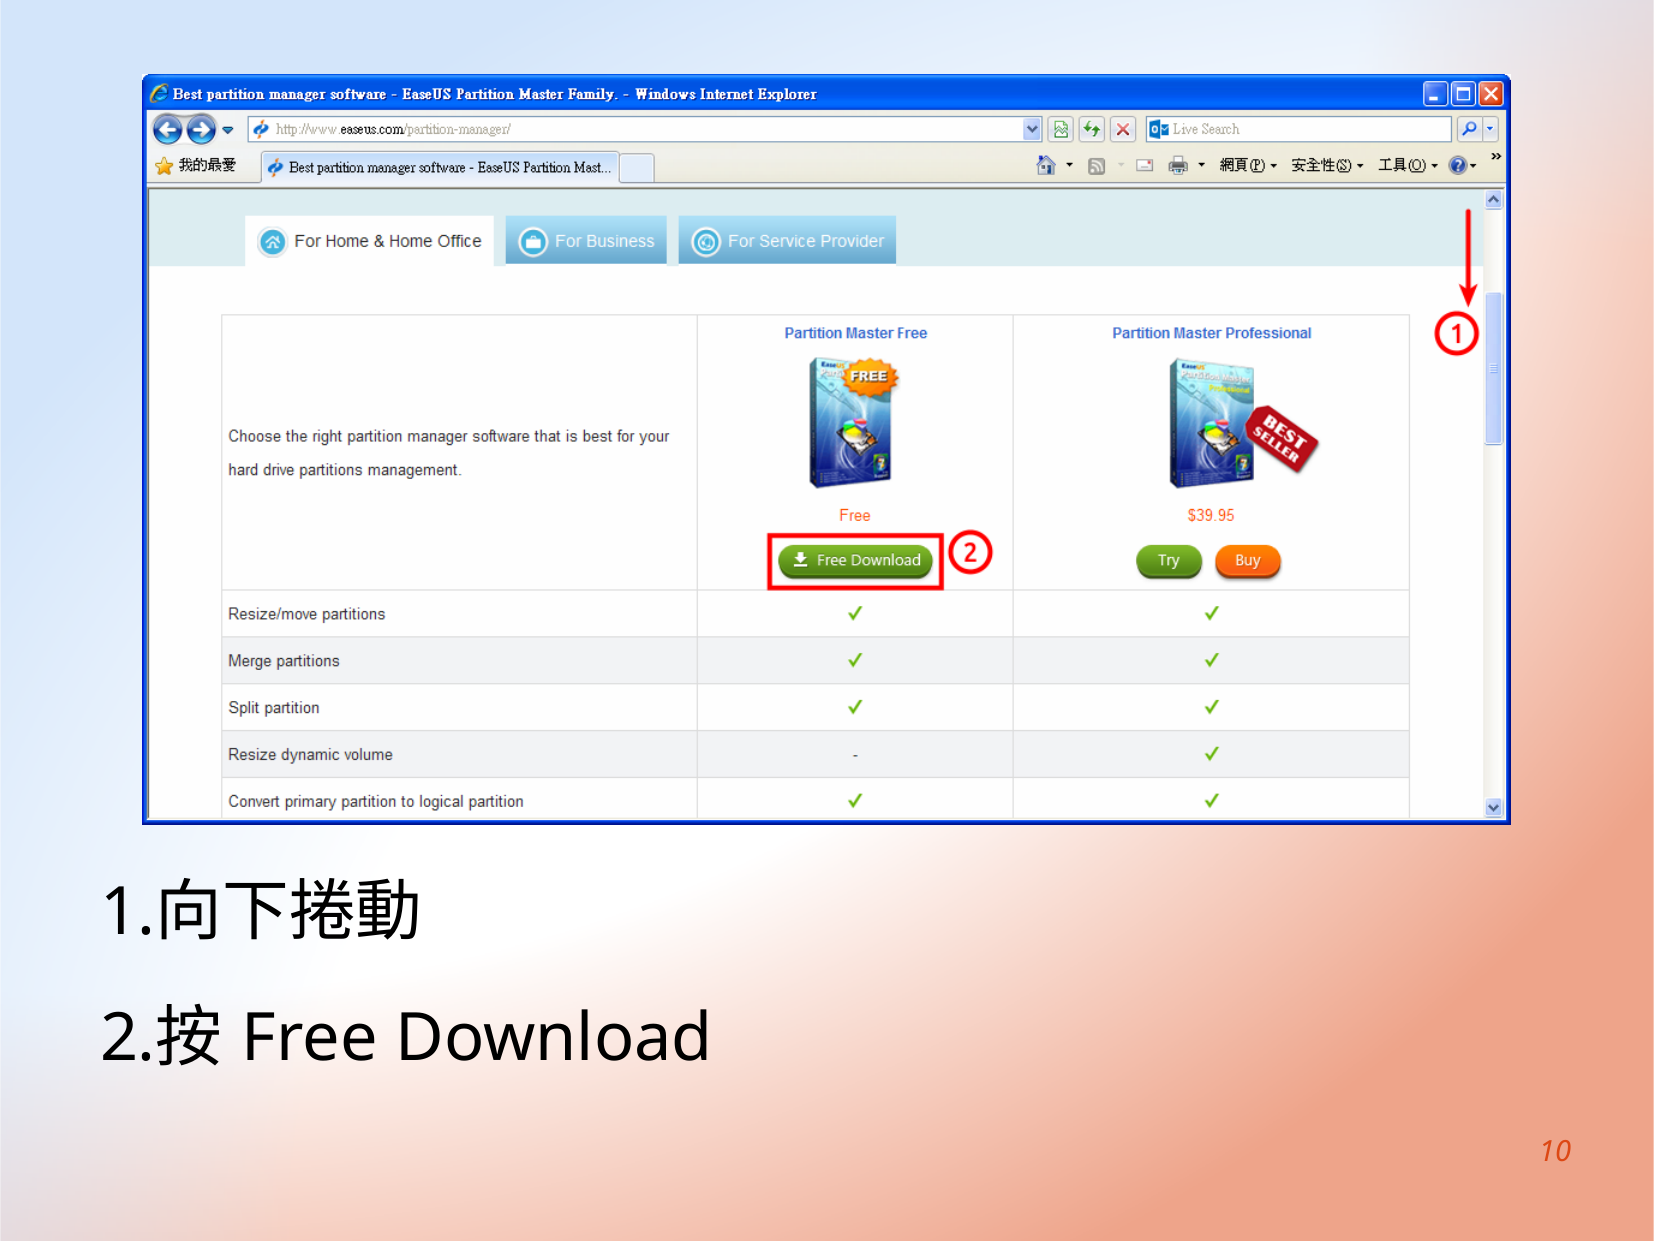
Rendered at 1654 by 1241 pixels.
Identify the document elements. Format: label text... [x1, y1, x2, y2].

picture [0, 0, 1654, 1241]
list 向下捲動 按Free Download [82, 857, 1571, 1201]
